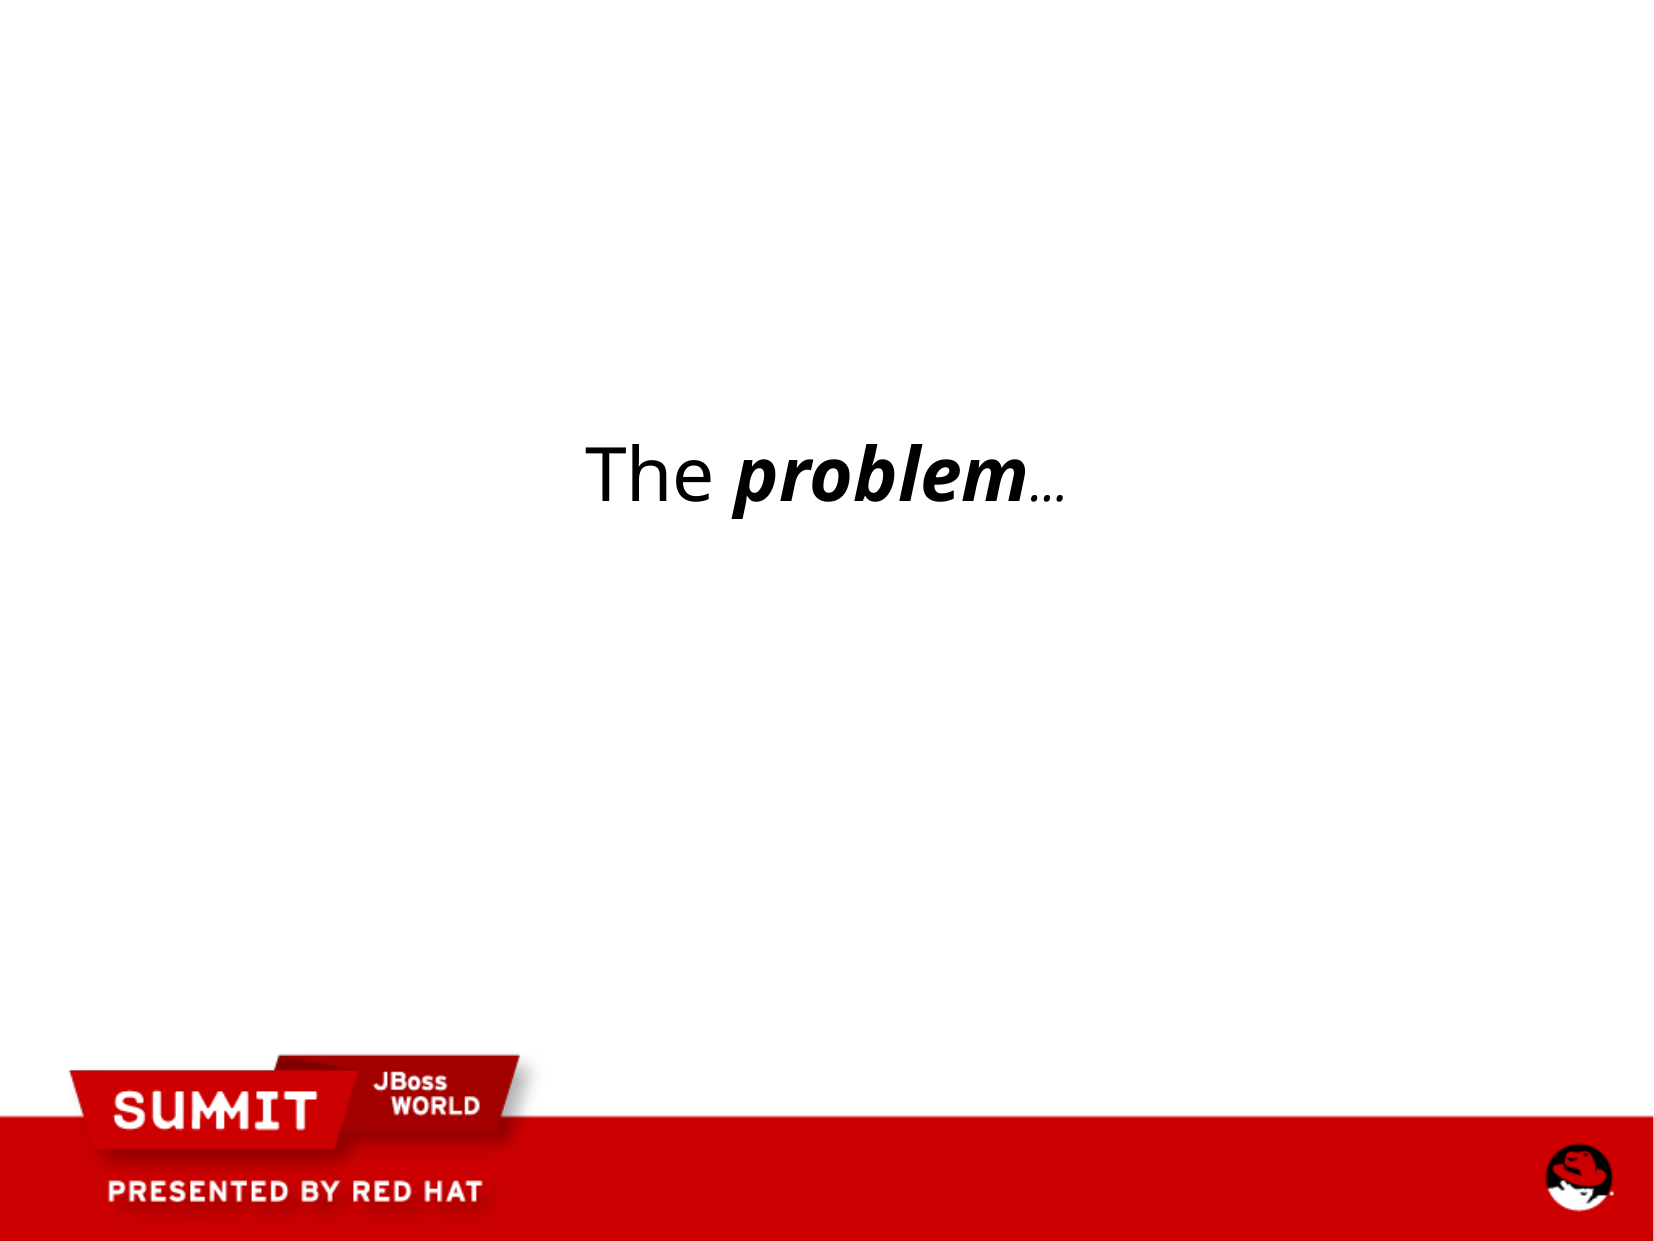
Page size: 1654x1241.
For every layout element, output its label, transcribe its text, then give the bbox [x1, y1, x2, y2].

picture [0, 1043, 1654, 1241]
subtitle The problem... [82, 37, 1571, 1039]
